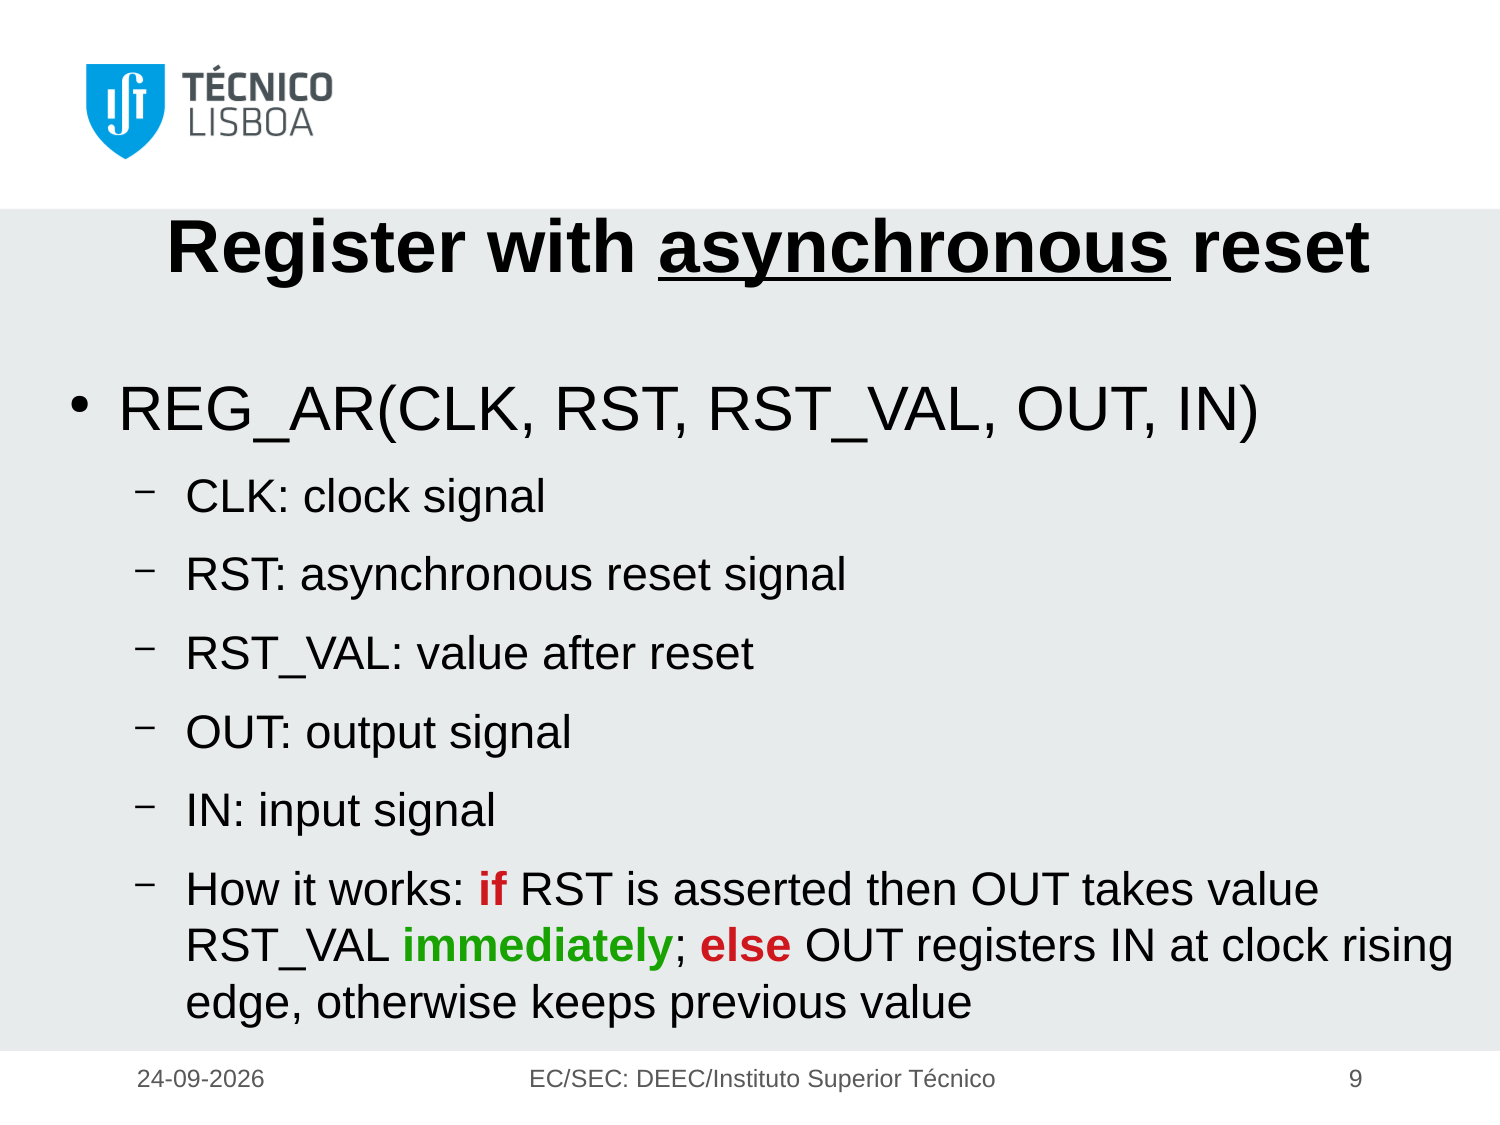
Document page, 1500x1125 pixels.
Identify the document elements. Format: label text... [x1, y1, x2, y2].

title Register with asynchronous reset [151, 171, 1408, 314]
slide_number 15-10-2020 [121, 1052, 425, 1103]
list REG_AR(CLK, RST, RST_VAL, OUT, IN) CLK: clock signal RST: asynchronous reset signal RST_VAL: value after reset OUT: output signal IN: input signal How it works: if RST is asserted then OUT takes value RST_VAL immediately; else OUT registers IN at clock rising edge, otherwise keeps previous value [52, 367, 1465, 1030]
footer EC/SEC: DEEC/Instituto Superior Técnico [512, 1052, 1021, 1103]
slide_number <number> [1077, 1052, 1378, 1103]
picture [0, 0, 1500, 1125]
